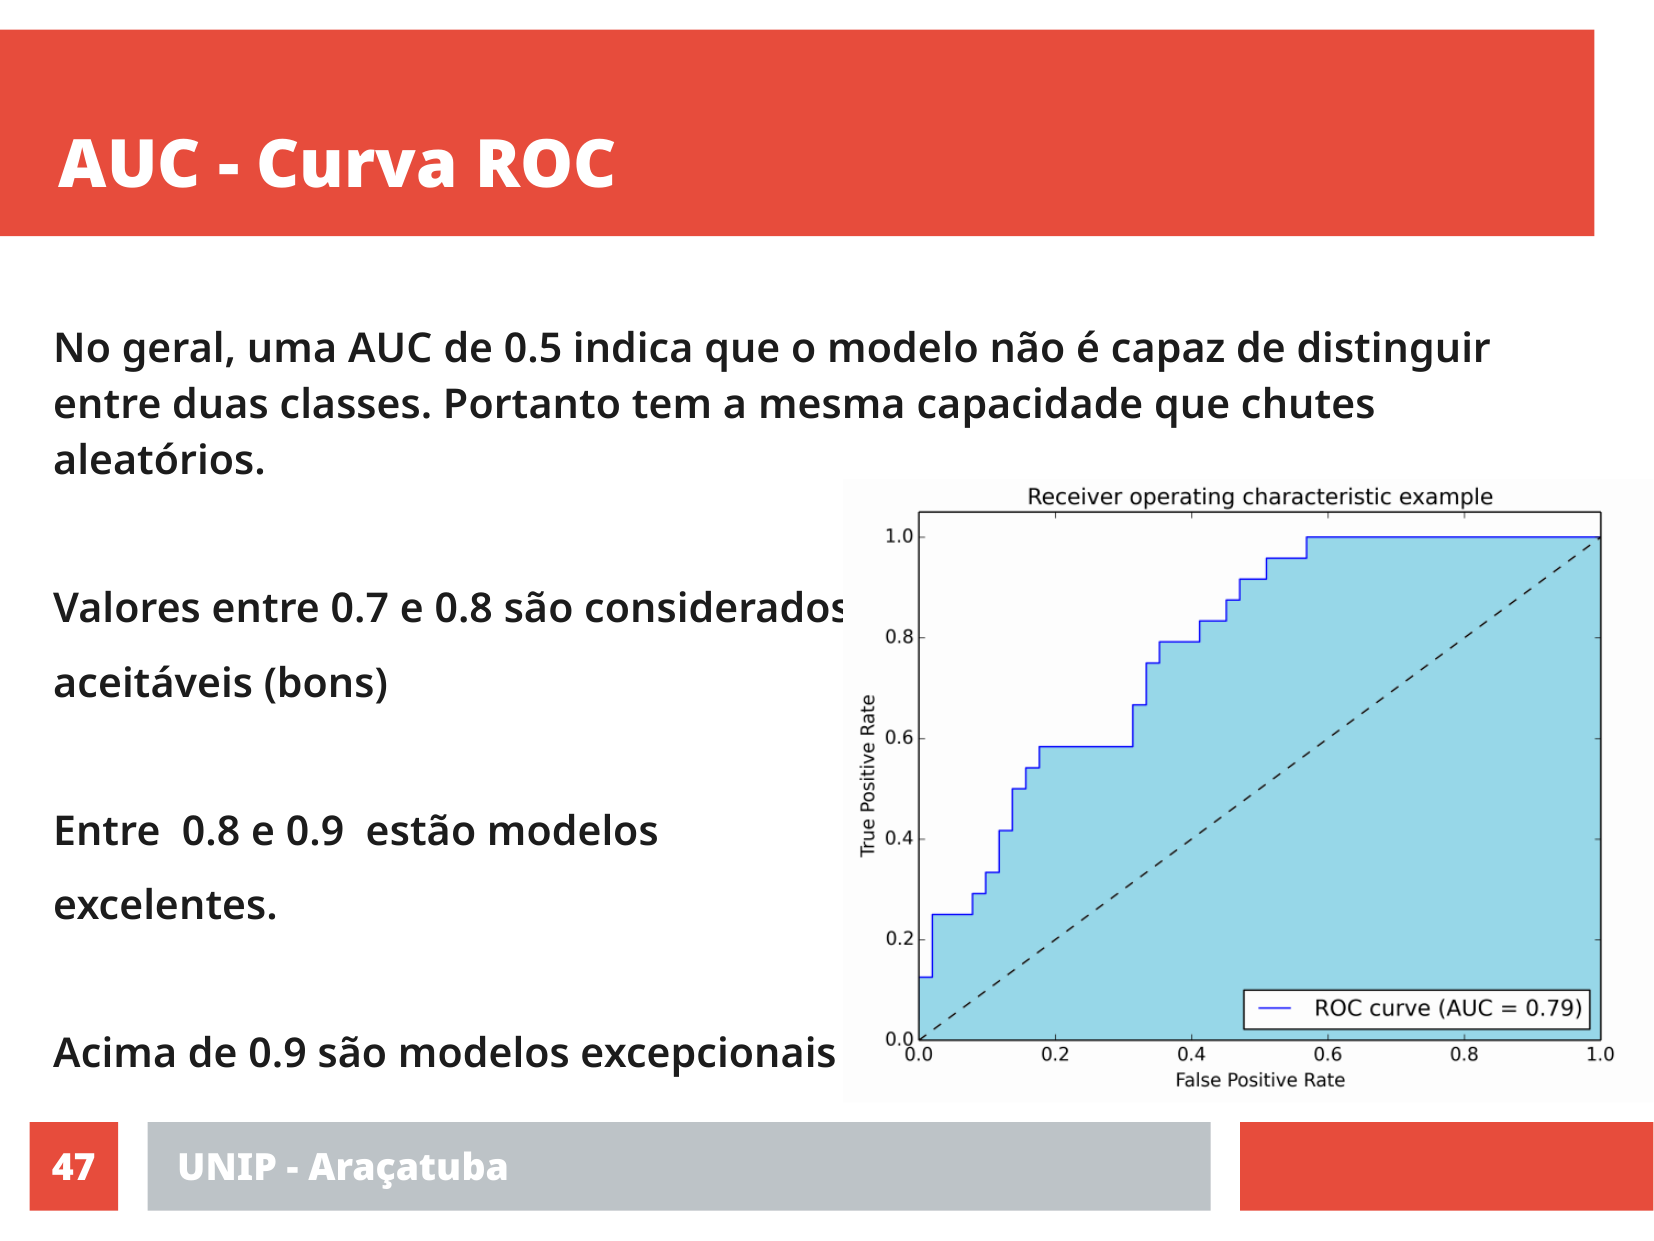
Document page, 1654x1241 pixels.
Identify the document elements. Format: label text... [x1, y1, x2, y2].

list No geral, uma AUC de 0.5 indica que o modelo não é capaz de distinguir entre duas classes. Portanto tem a mesma capacidade que chutes aleatórios. Valores entre 0.7 e 0.8 são considerados aceitáveis (bons) Entre 0.8 e 0.9 estão modelos excelentes. Acima de 0.9 são modelos excepcionais [53, 318, 1560, 1087]
picture [843, 479, 1654, 1103]
title AUC - Curva ROC [59, 59, 1595, 207]
